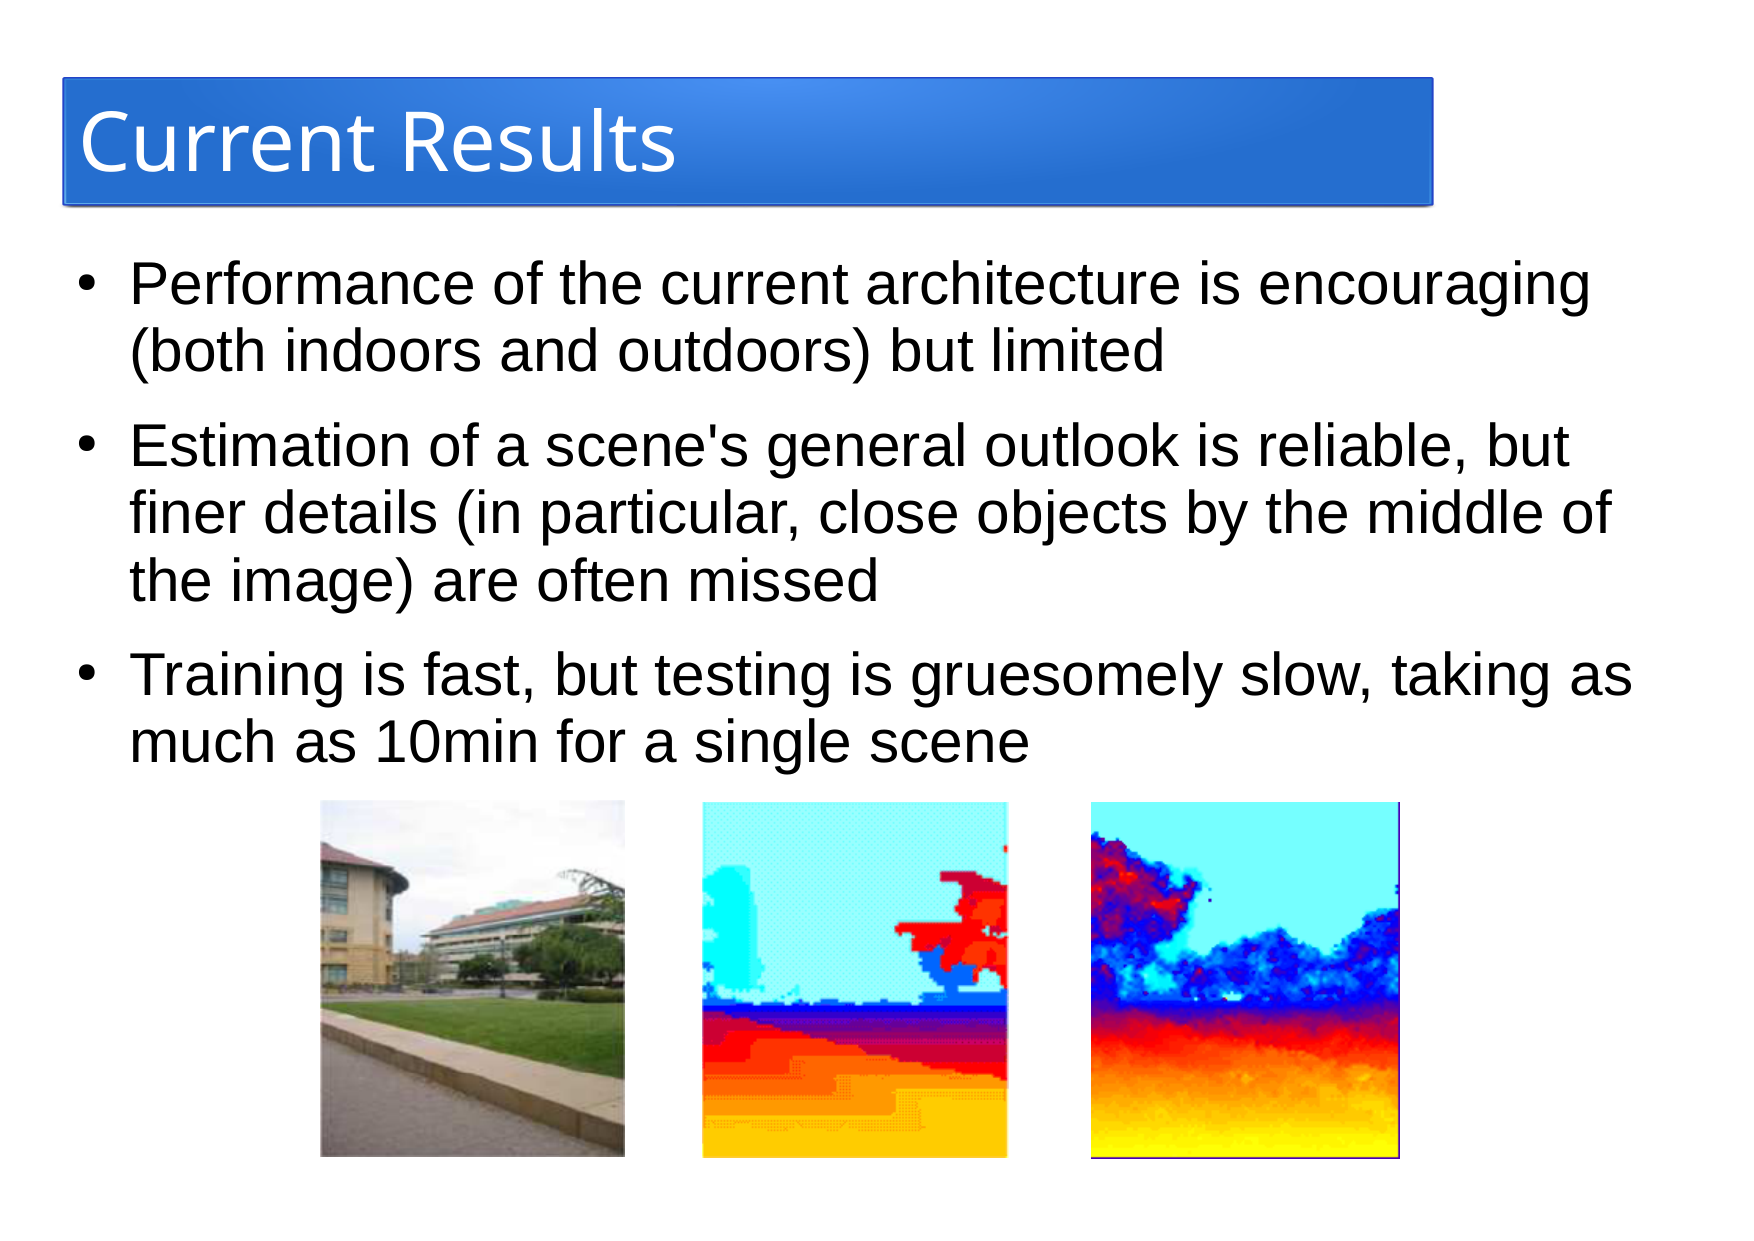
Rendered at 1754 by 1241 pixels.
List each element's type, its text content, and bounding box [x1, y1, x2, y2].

picture [702, 802, 1009, 1158]
picture [1091, 802, 1400, 1159]
picture [58, 77, 1439, 209]
chart [320, 800, 625, 1157]
list Performance of the current architecture is encouraging (both indoors and outdoors) but limited Estimation of a scene's general outlook is reliable, but finer details (in particular, close objects by the middle of the image) are often missed Training is fast, but testing is gruesomely slow, taking as much as 10min for a single scene [58, 249, 1696, 791]
title Current Results [78, 80, 1429, 198]
